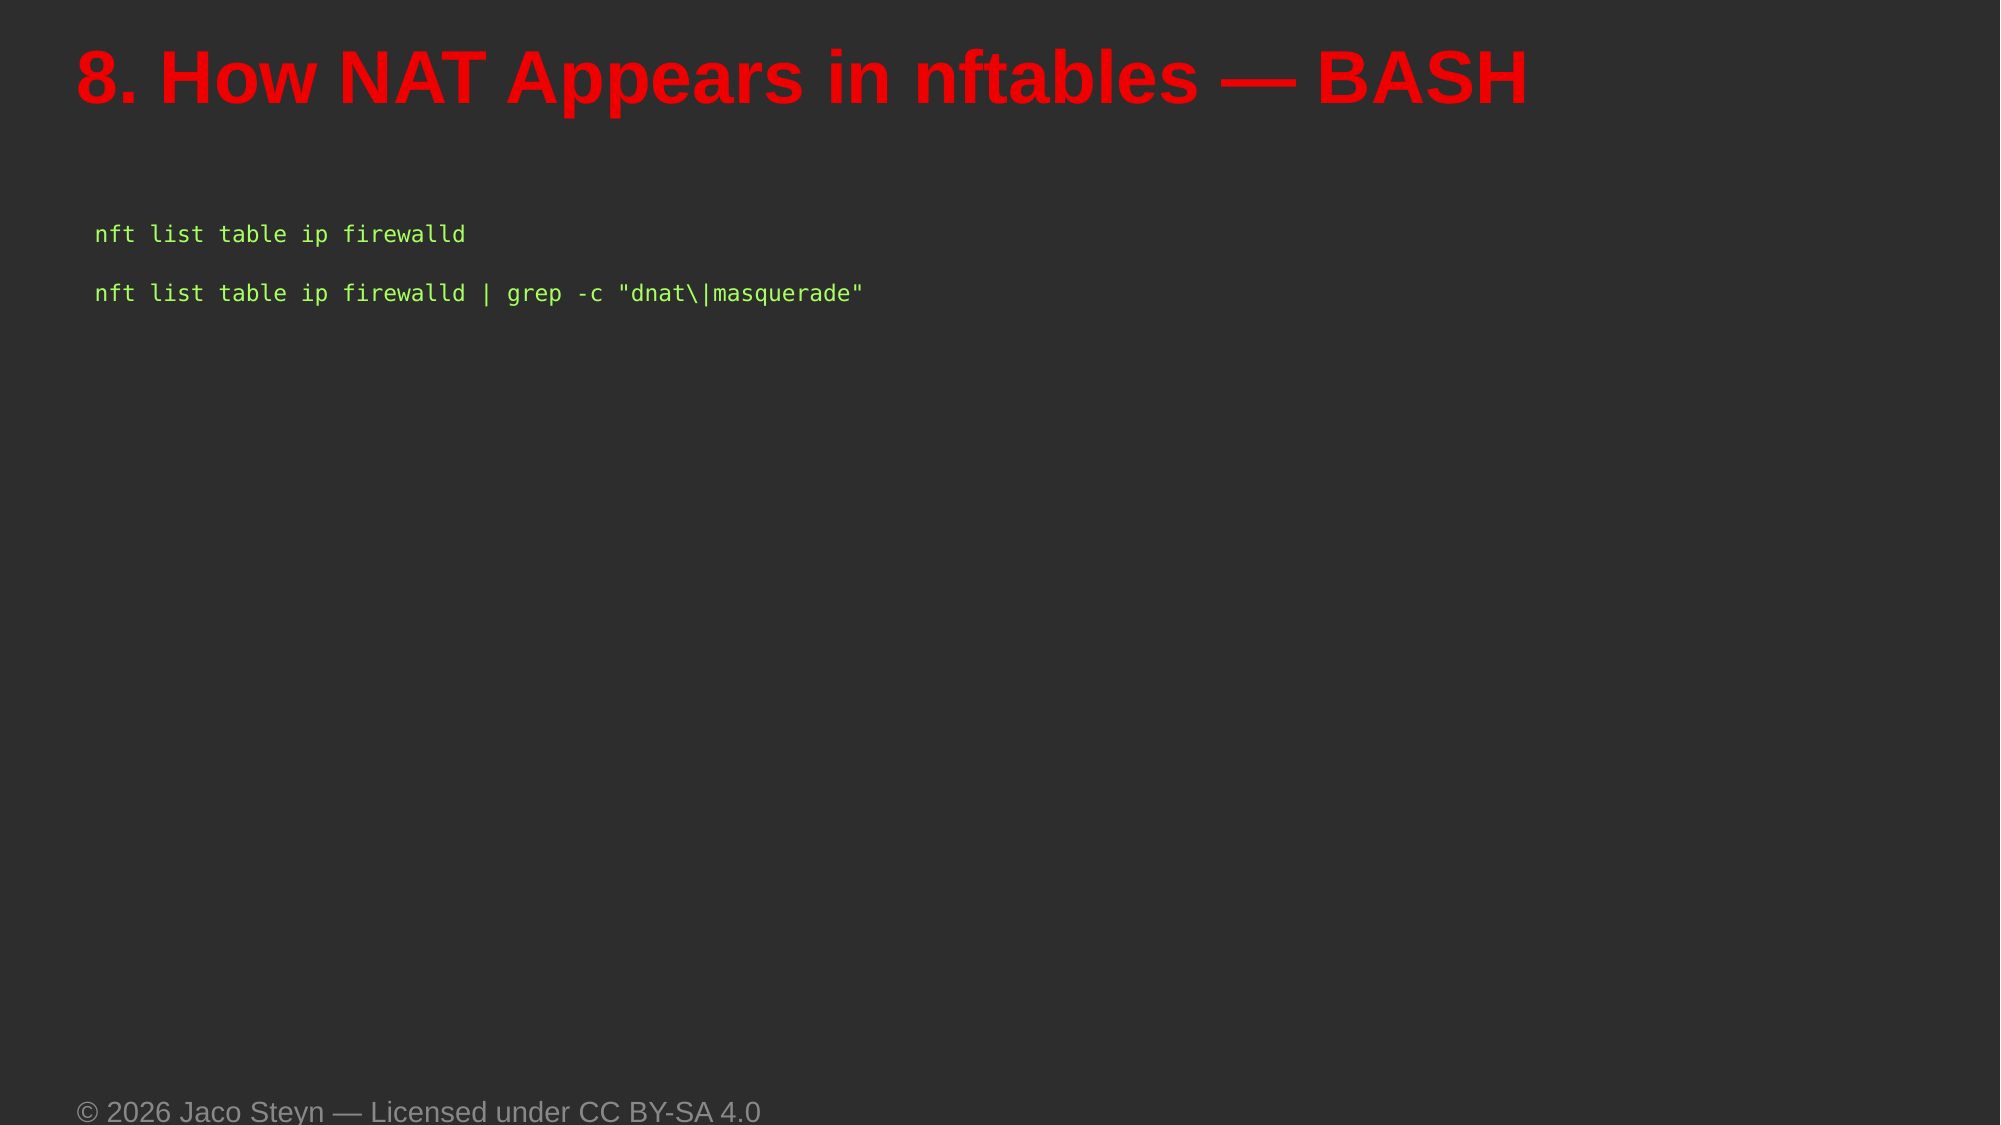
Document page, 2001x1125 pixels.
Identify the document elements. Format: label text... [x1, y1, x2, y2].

text_box 8. How NAT Appears in nftables — BASH [59, 23, 1942, 178]
text_box © 2026 Jaco Steyn — Licensed under CC BY-SA 4.0 [59, 1083, 1942, 1120]
text_box nft list table ip firewalld nft list table ip firewalld | grep -c "dnat\|masquerade" [59, 194, 1942, 1052]
